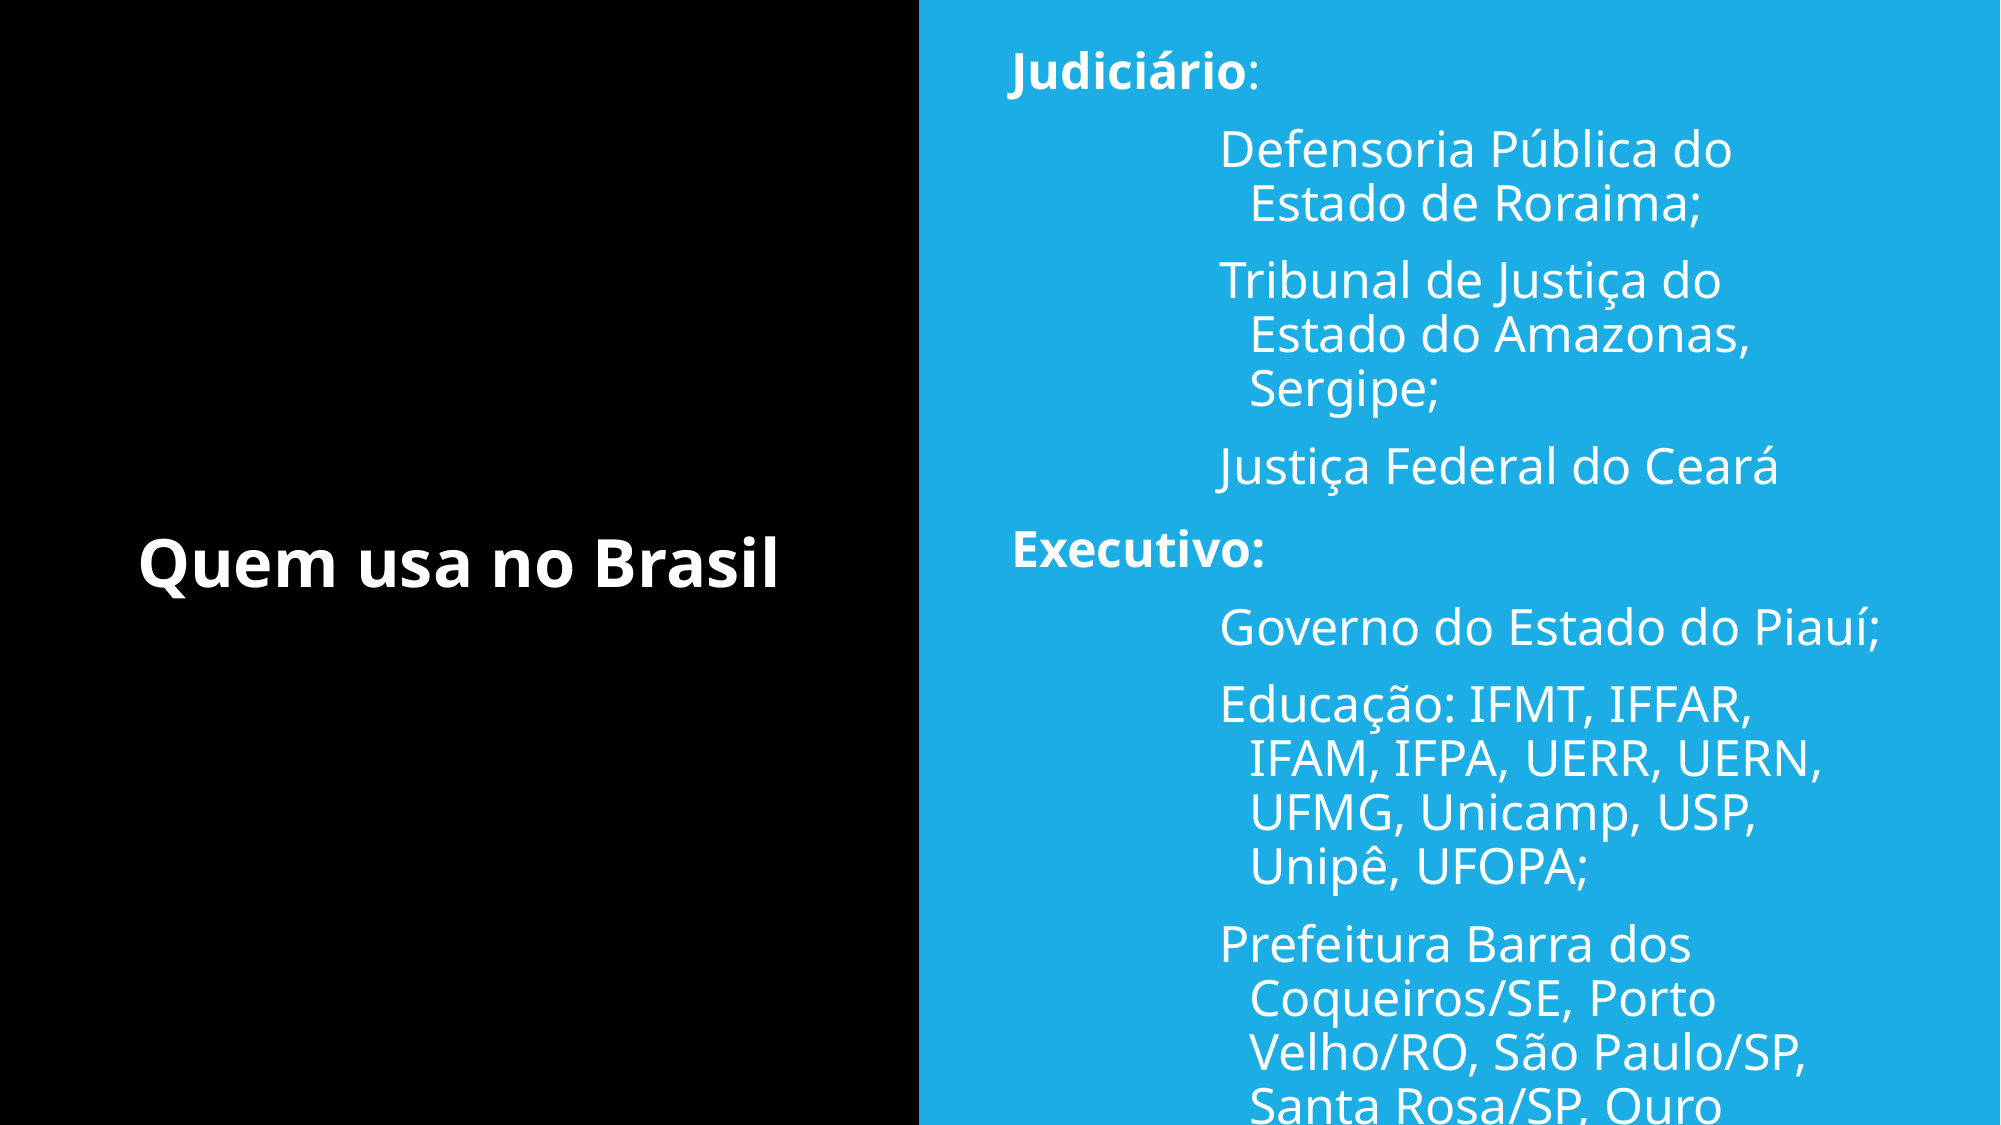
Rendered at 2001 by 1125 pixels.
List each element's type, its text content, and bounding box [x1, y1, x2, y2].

text_box [0, 0, 2000, 1125]
text_box [1432, 1100, 1448, 1121]
text_box [1612, 1092, 1635, 1121]
text_box [1283, 1111, 1296, 1121]
text_box Quem usa no Brasil [107, 184, 811, 941]
text_box [1360, 1111, 1373, 1121]
text_box [1486, 1111, 1499, 1121]
text_box Judiciário: Defensoria Pública do Estado de Roraima; Tribunal de Justiça do Estado do Amazonas, Sergipe; Justiça Federal do Ceará Executivo: Governo do Estado do Piauí; Educação: IFMT, IFFAR, IFAM, IFPA, UERR, UERN, UFMG, Unicamp, USP, Unipê, UFOPA; Prefeitura Barra dos Coqueiros/SE, Porto Velho/RO, São Paulo/SP, Santa Rosa/SP, Ouro Preto/MG [951, 39, 1904, 1085]
text_box [1700, 1100, 1716, 1121]
